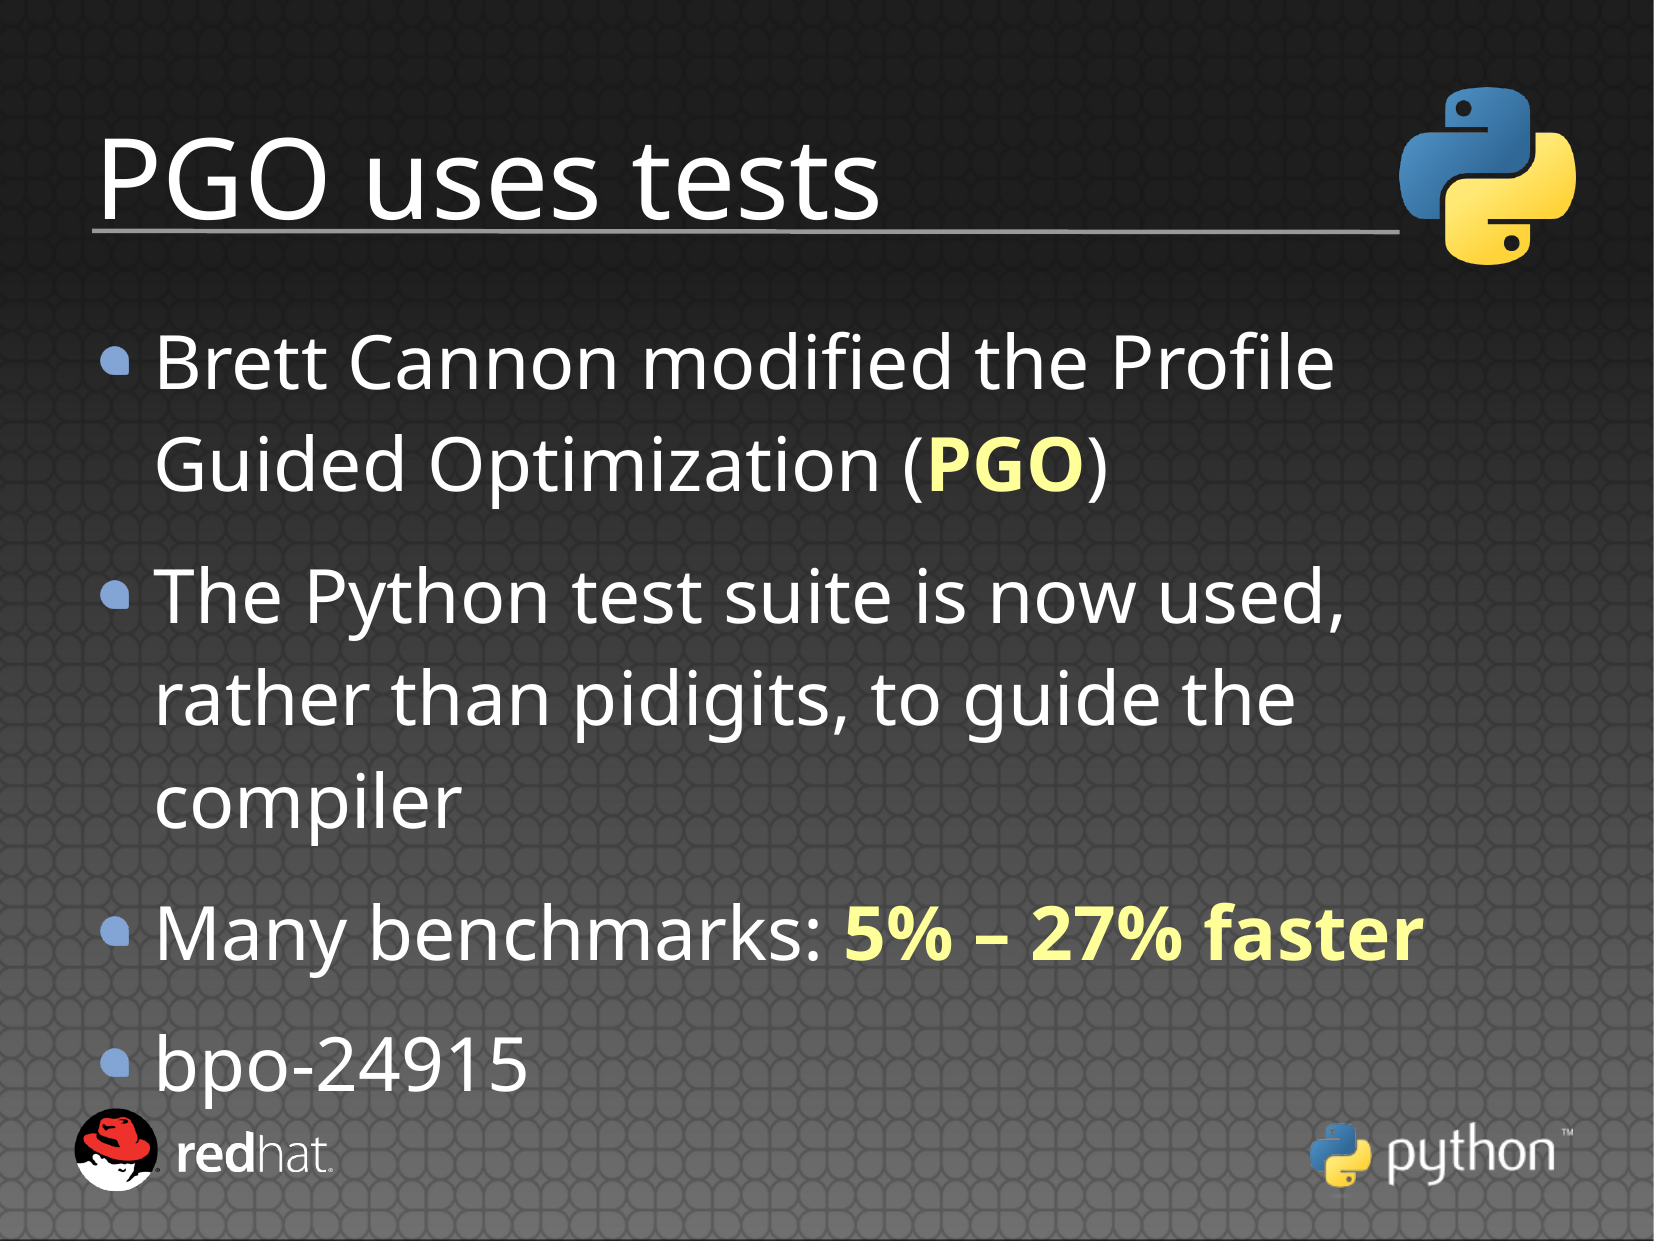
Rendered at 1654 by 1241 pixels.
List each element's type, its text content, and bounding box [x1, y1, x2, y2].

list Brett Cannon modified the Profile Guided Optimization (PGO) The Python test suite is now used, rather than pidigits, to guide the compiler Many benchmarks: 5% – 27% faster bpo-24915 [82, 309, 1571, 1049]
picture [0, 0, 1654, 1241]
title PGO uses tests [94, 100, 1426, 251]
